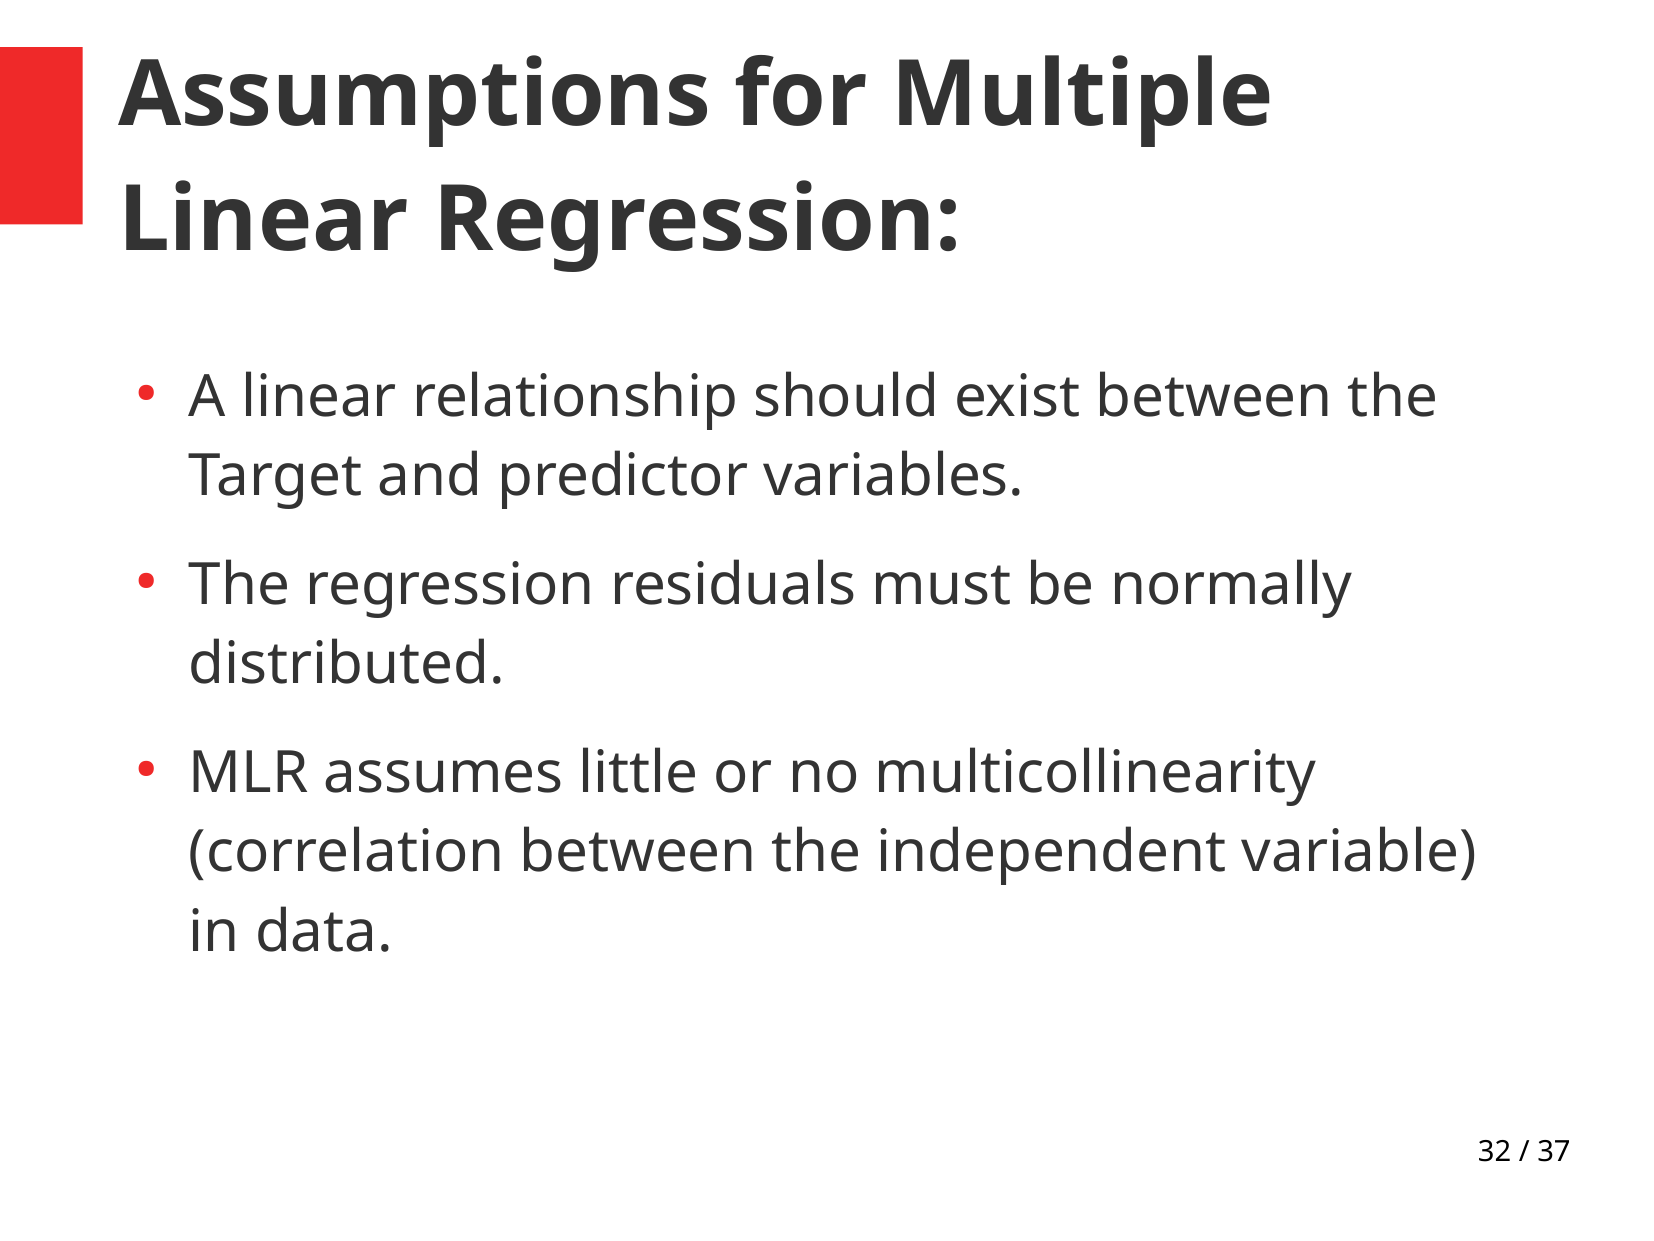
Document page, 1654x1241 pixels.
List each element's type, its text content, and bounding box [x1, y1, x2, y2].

title Assumptions for Multiple Linear Regression: [118, 28, 1571, 278]
list A linear relationship should exist between the Target and predictor variables. The regression residuals must be normally distributed. MLR assumes little or no multicollinearity (correlation between the independent variable) in data. [118, 354, 1536, 1074]
